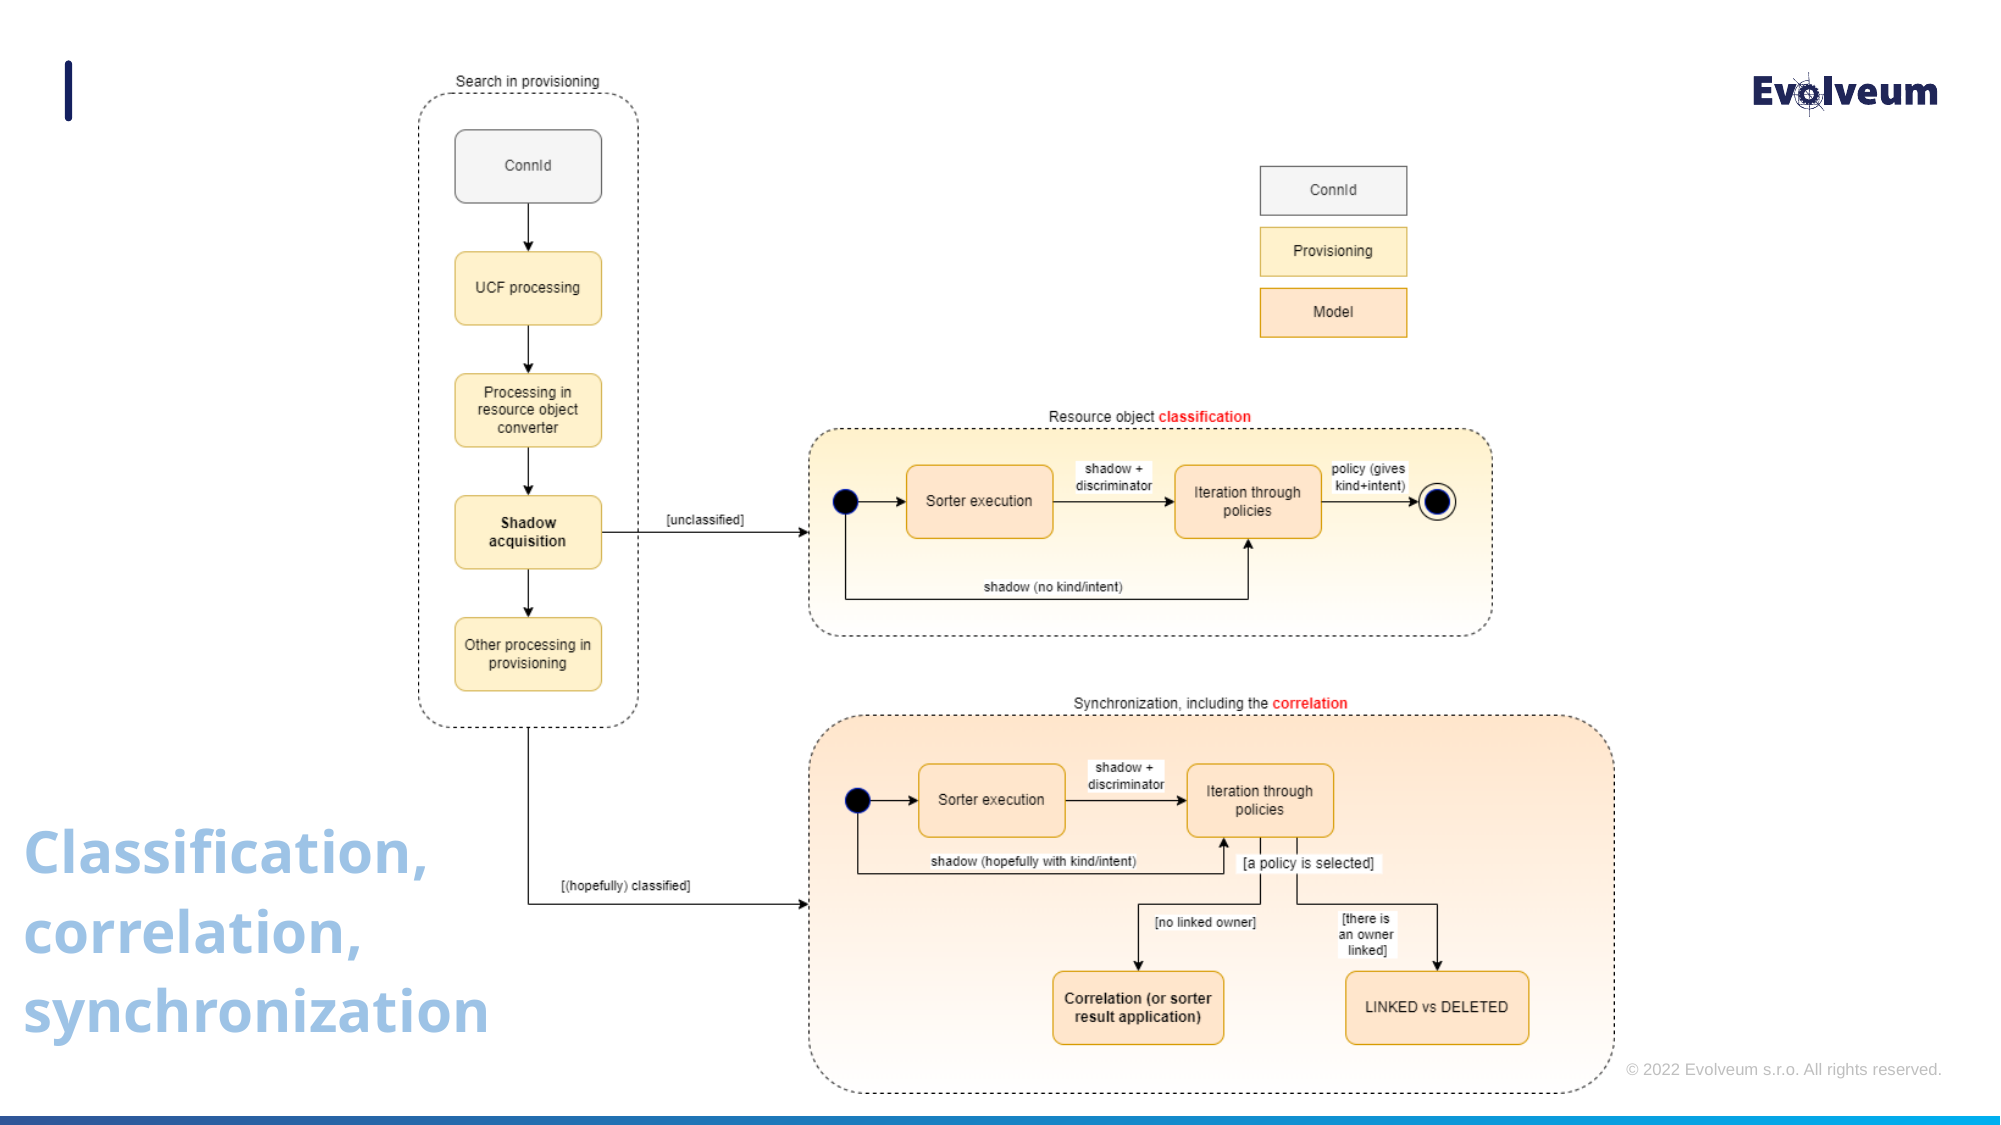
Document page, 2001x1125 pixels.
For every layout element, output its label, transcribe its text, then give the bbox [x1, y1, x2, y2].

picture [418, 72, 1615, 1094]
title Classification, correlation, synchronization [23, 766, 564, 1095]
